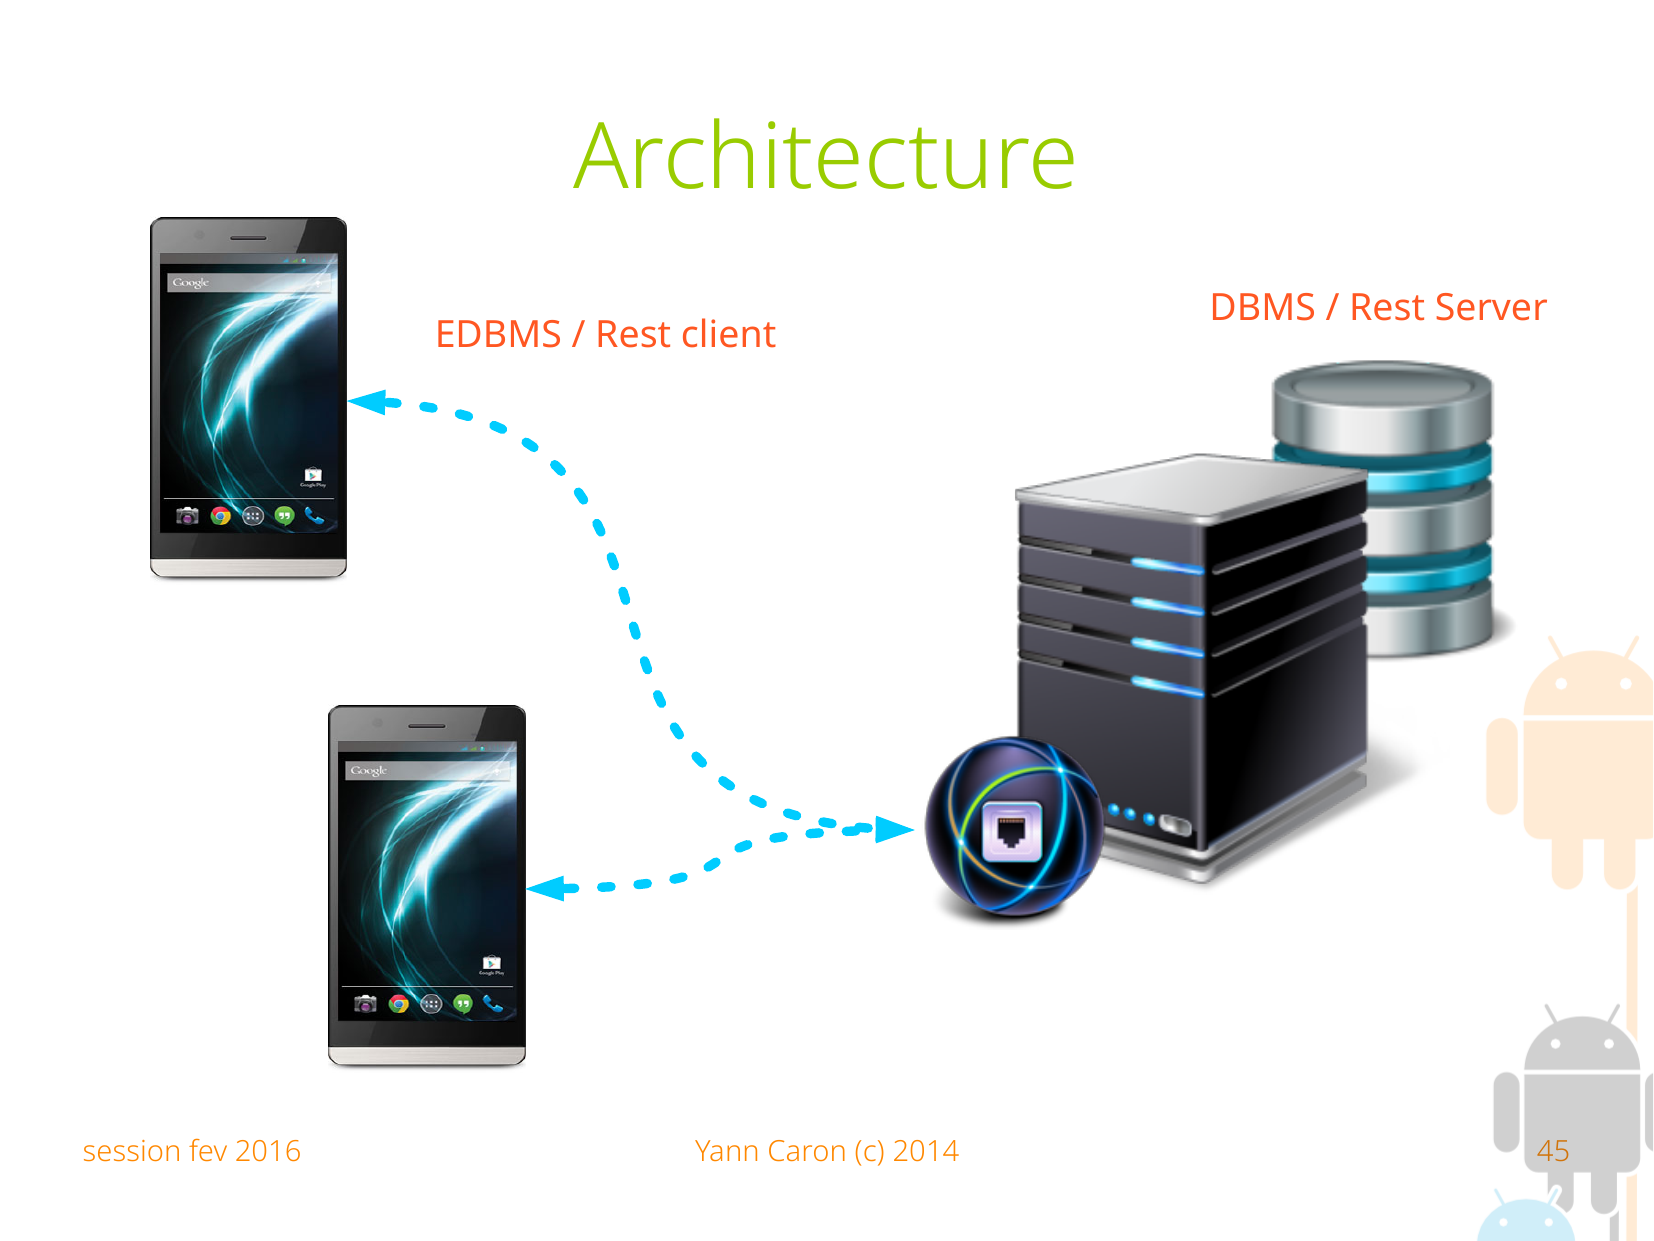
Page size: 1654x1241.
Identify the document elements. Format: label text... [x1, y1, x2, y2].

text_box EDBMS / Rest client [420, 300, 818, 360]
title Architecture [82, 49, 1571, 257]
picture [150, 216, 1654, 1241]
text_box DBMS / Rest Server [1194, 273, 1589, 333]
